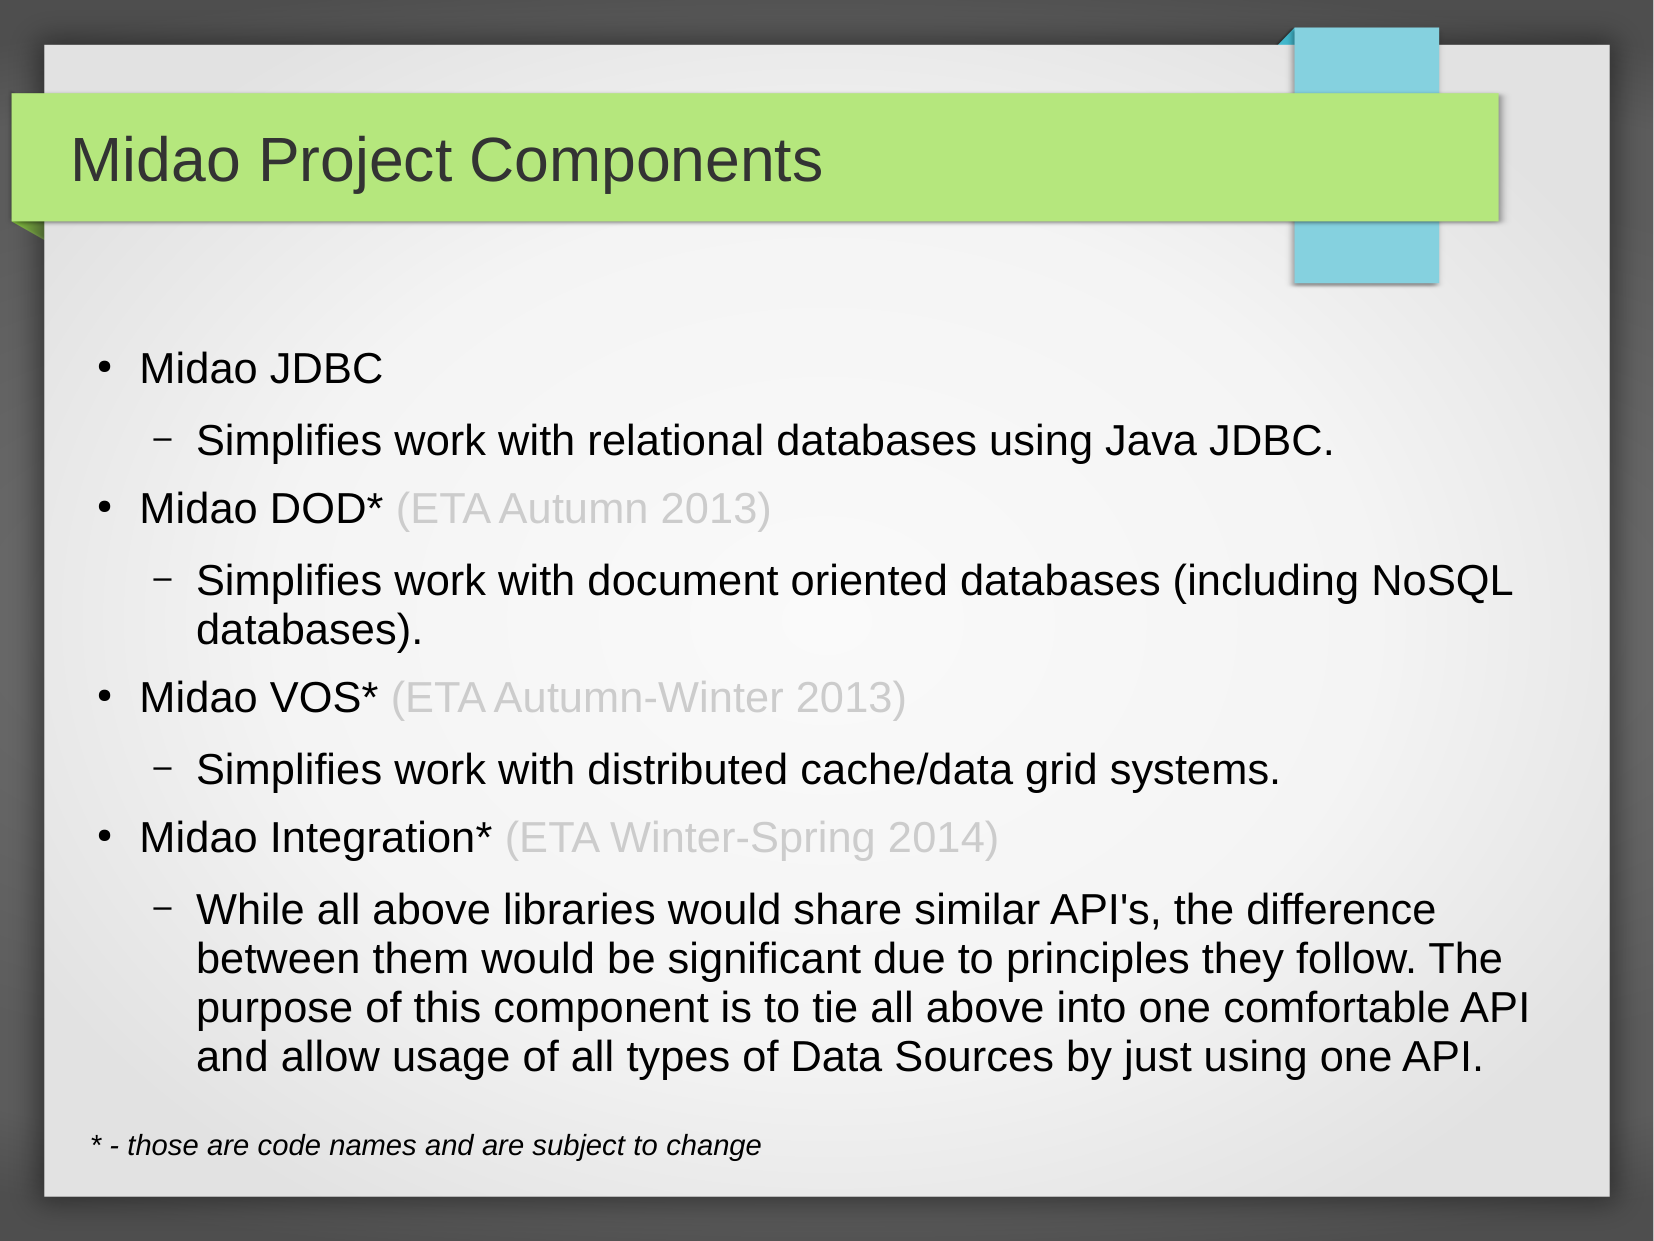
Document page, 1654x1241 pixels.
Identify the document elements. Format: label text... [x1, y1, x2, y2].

list Midao JDBC Simplifies work with relational databases using Java JDBC. Midao DOD* (ETA Autumn 2013) Simplifies work with document oriented databases (including NoSQL databases). Midao VOS* (ETA Autumn-Winter 2013) Simplifies work with distributed cache/data grid systems. Midao Integration* (ETA Winter-Spring 2014) While all above libraries would share similar API's, the difference between them would be significant due to principles they follow. The purpose of this component is to tie all above into one comfortable API and allow usage of all types of Data Sources by just using one API. [82, 343, 1538, 1126]
text_box * - those are code names and are subject to change [75, 1121, 779, 1170]
title Midao Project Components [70, 106, 1229, 213]
picture [0, 0, 1654, 1241]
